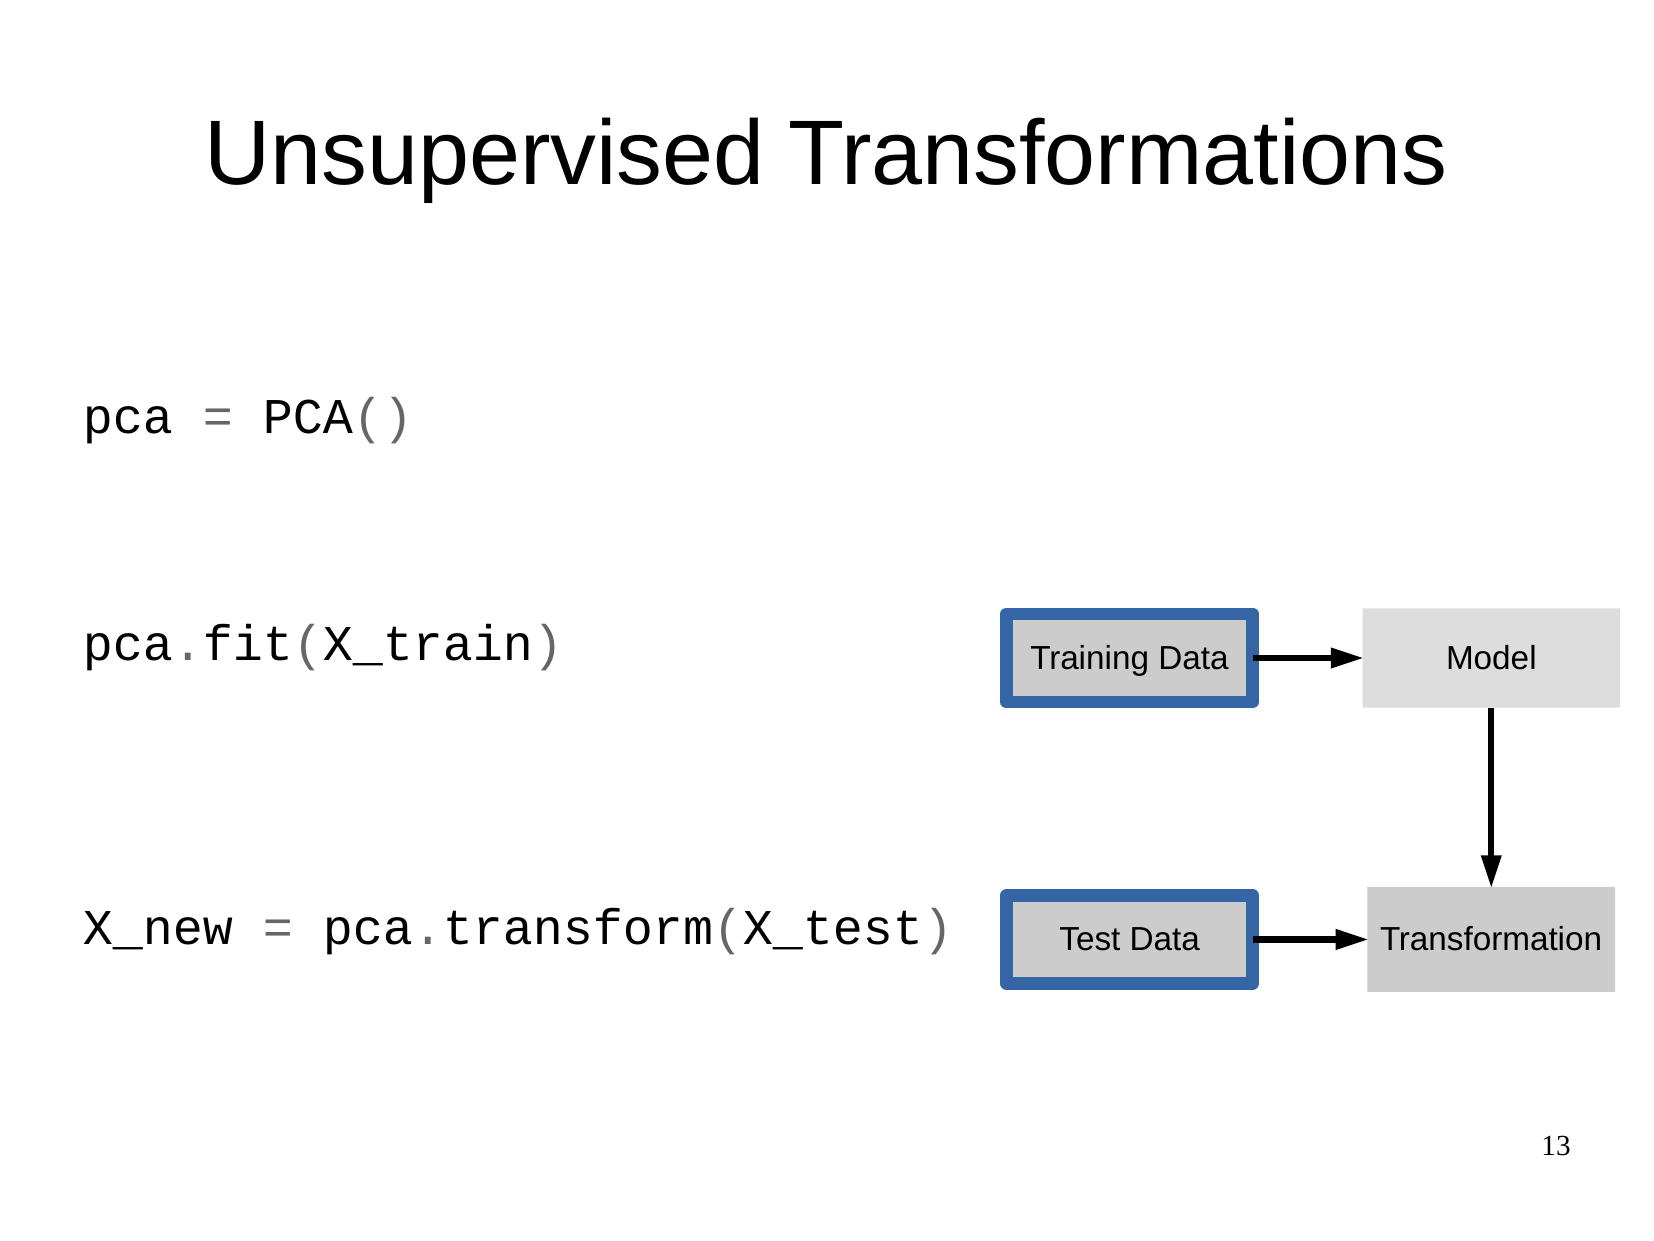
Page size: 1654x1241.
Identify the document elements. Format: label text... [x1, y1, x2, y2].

text_box Transformation [1367, 886, 1616, 992]
title Unsupervised Transformations [82, 49, 1571, 257]
text_box Model [1362, 608, 1621, 708]
text_box Training Data [1006, 613, 1253, 703]
text_box Test Data [1006, 895, 1253, 984]
text_box pca = PCA() pca.fit(X_train) X_new = pca.transform(X_test) [82, 392, 1411, 1008]
